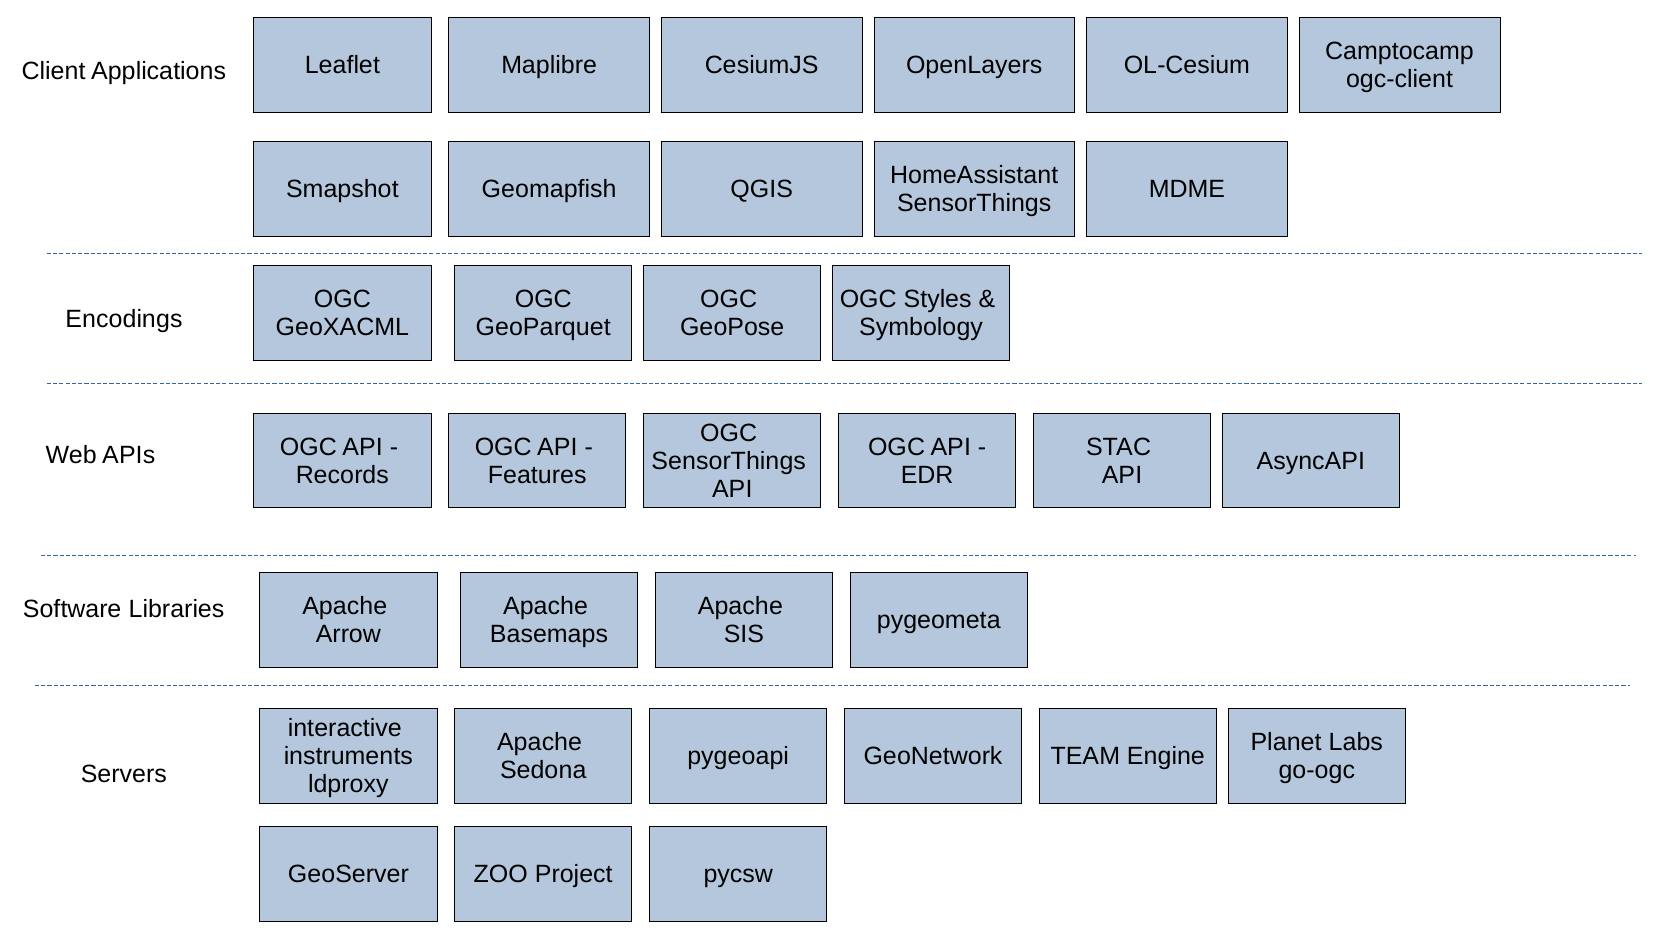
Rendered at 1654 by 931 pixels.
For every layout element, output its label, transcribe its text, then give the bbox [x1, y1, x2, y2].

text_box Apache Basemaps [460, 572, 638, 668]
text_box Apache Sedona [454, 708, 632, 804]
text_box OGC API - Records [253, 413, 432, 508]
text_box Apache Arrow [259, 572, 438, 668]
text_box OGC Styles & Symbology [832, 265, 1010, 361]
text_box Software Libraries [47, 566, 201, 650]
text_box Encodings [47, 277, 201, 361]
text_box Leaflet [253, 17, 432, 113]
text_box pygeometa [850, 572, 1028, 668]
text_box Web APIs [23, 413, 178, 497]
text_box Camptocamp ogc-client [1299, 17, 1501, 113]
text_box Servers [47, 732, 201, 815]
text_box AsyncAPI [1222, 413, 1400, 508]
text_box GeoServer [259, 826, 438, 922]
text_box HomeAssistant SensorThings [874, 141, 1075, 237]
text_box OGC GeoPose [643, 265, 821, 361]
text_box TEAM Engine [1039, 708, 1217, 804]
text_box CesiumJS [661, 17, 863, 113]
text_box OGC GeoXACML [253, 265, 432, 361]
text_box QGIS [661, 141, 863, 237]
text_box OGC API - Features [448, 413, 626, 508]
text_box Maplibre [448, 17, 650, 113]
text_box MDME [1086, 141, 1288, 237]
text_box Geomapfish [448, 141, 650, 237]
text_box OpenLayers [874, 17, 1075, 113]
text_box Planet Labs go-ogc [1228, 708, 1406, 804]
text_box OGC SensorThings API [643, 413, 821, 508]
text_box Apache SIS [655, 572, 833, 668]
text_box OGC GeoParquet [454, 265, 632, 361]
text_box pycsw [649, 826, 827, 922]
text_box ZOO Project [454, 826, 632, 922]
text_box STAC API [1033, 413, 1211, 508]
text_box pygeoapi [649, 708, 827, 804]
text_box OGC API - EDR [838, 413, 1016, 508]
text_box GeoNetwork [844, 708, 1022, 804]
text_box Client Applications [47, 29, 201, 113]
text_box OL-Cesium [1086, 17, 1288, 113]
text_box Smapshot [253, 141, 432, 237]
text_box interactive instruments ldproxy [259, 708, 438, 804]
